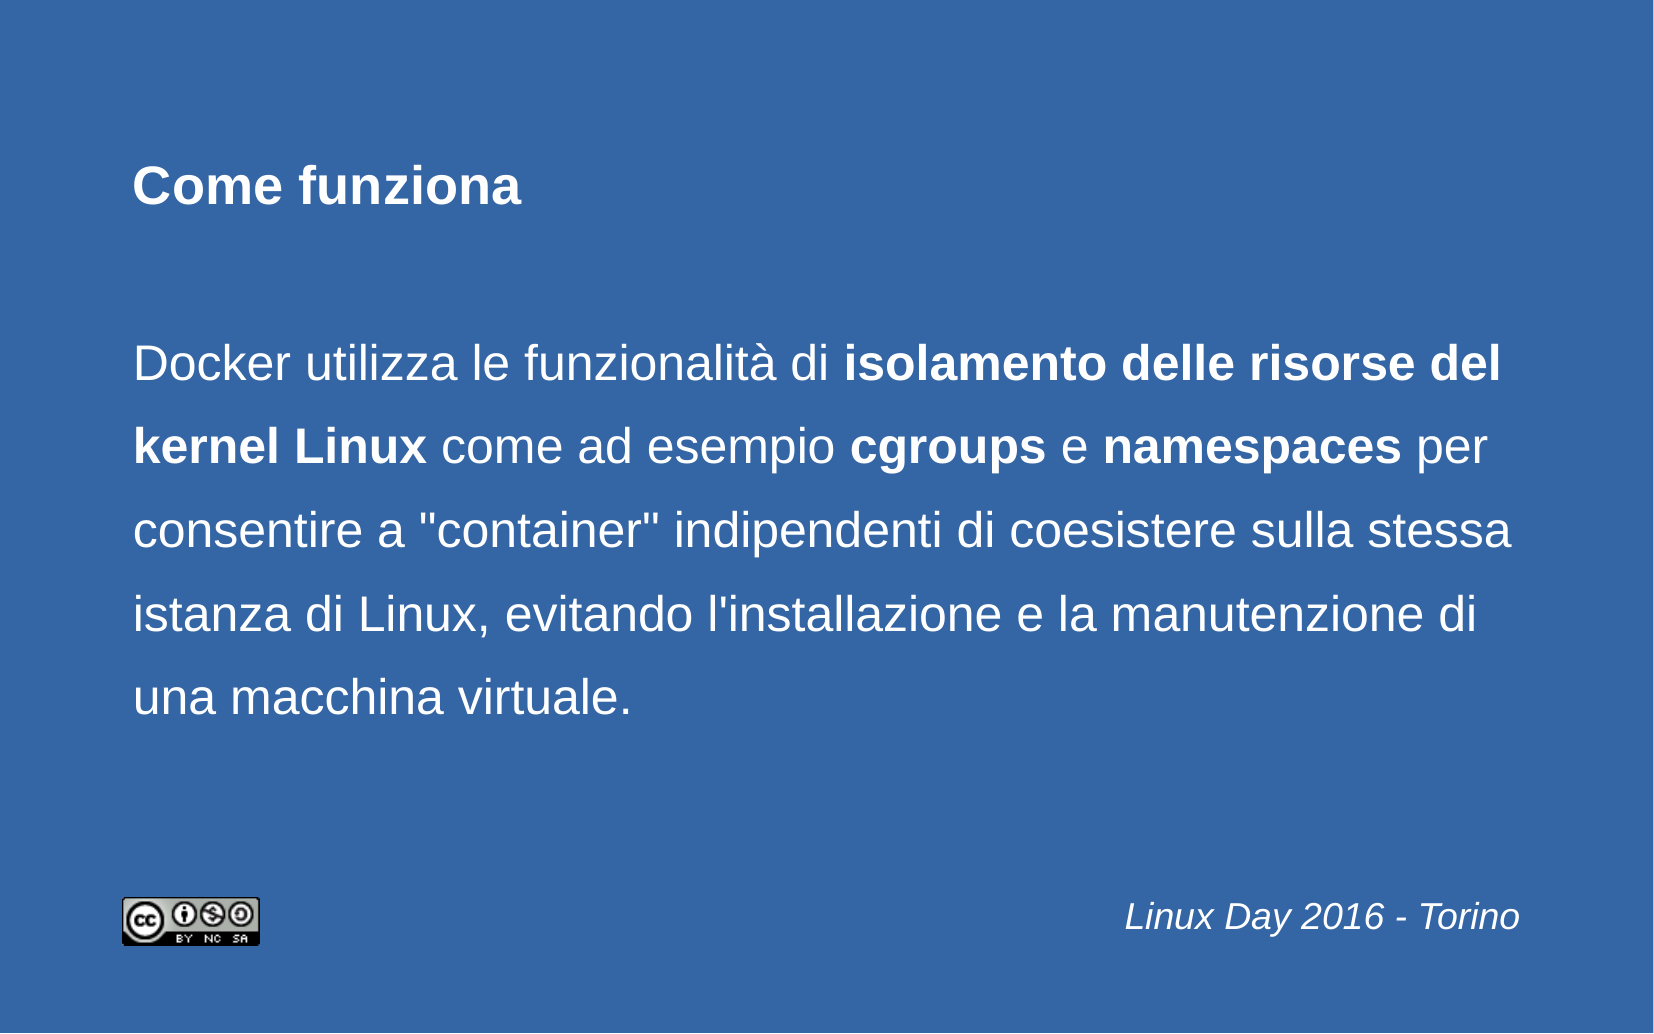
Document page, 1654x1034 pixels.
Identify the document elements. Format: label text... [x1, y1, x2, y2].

text_box Come funziona Docker utilizza le funzionalità di isolamento delle risorse del kernel Linux come ad esempio cgroups e namespaces per consentire a "container" indipendenti di coesistere sulla stessa istanza di Linux, evitando l'installazione e la manutenzione di una macchina virtuale. [118, 118, 1536, 877]
text_box Linux Day 2016 - Torino [1109, 887, 1536, 1034]
picture [122, 897, 260, 946]
